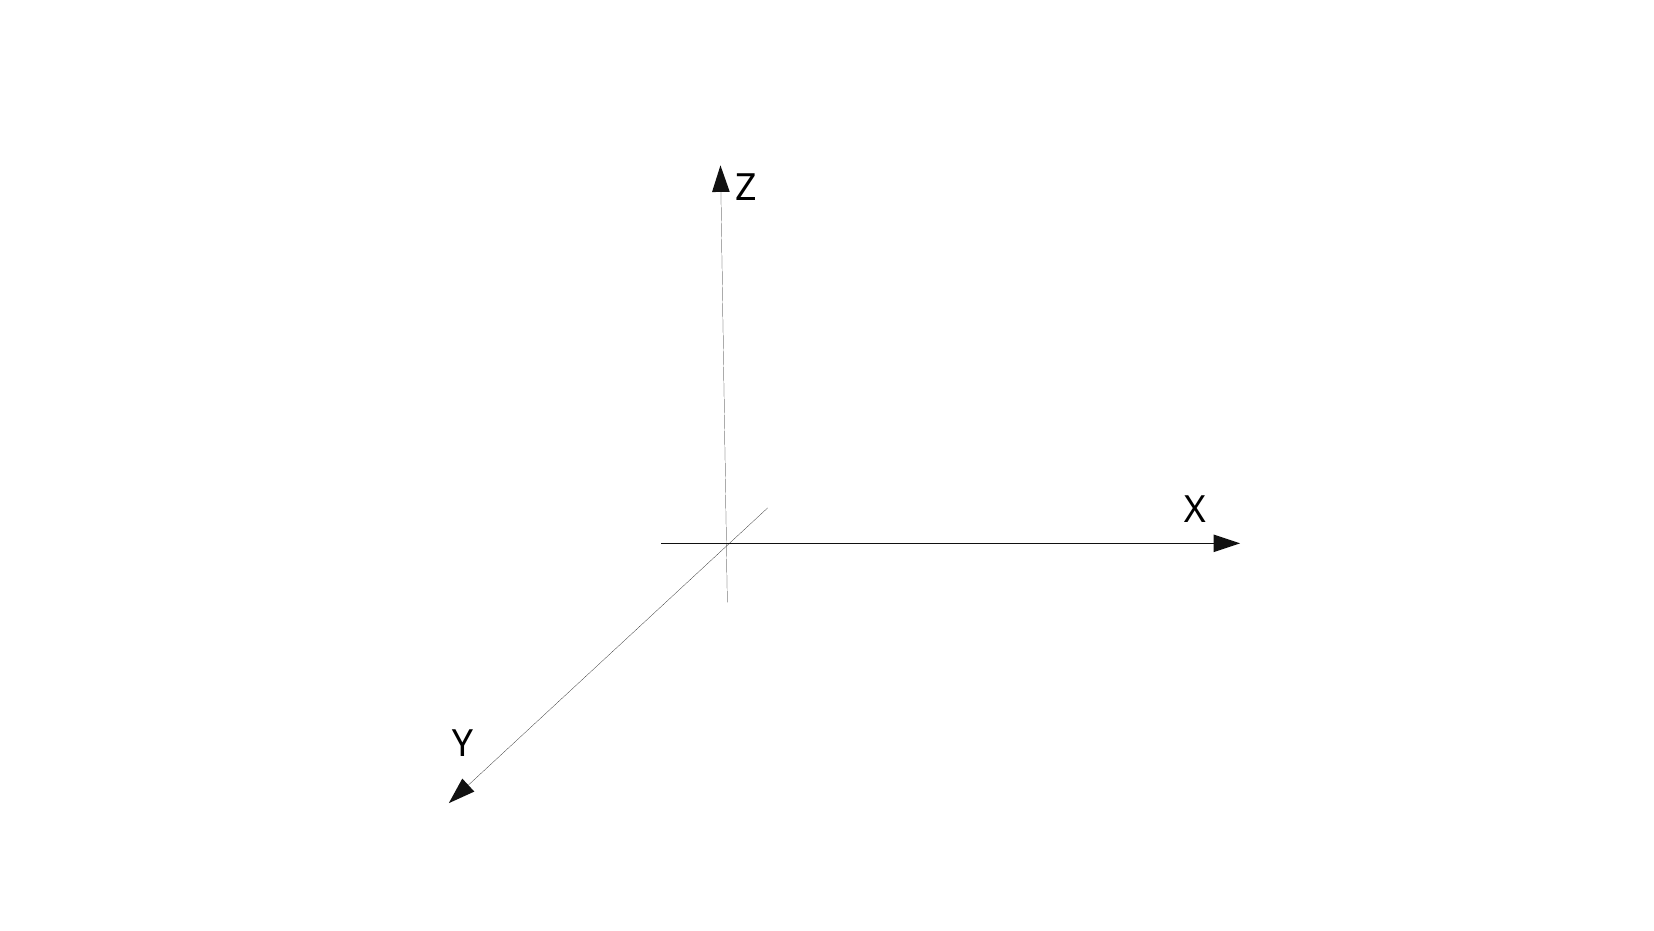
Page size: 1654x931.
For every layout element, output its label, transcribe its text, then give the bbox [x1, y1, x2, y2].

text_box Y [437, 708, 733, 777]
text_box Z [720, 153, 1016, 222]
text_box X [1169, 475, 1465, 544]
